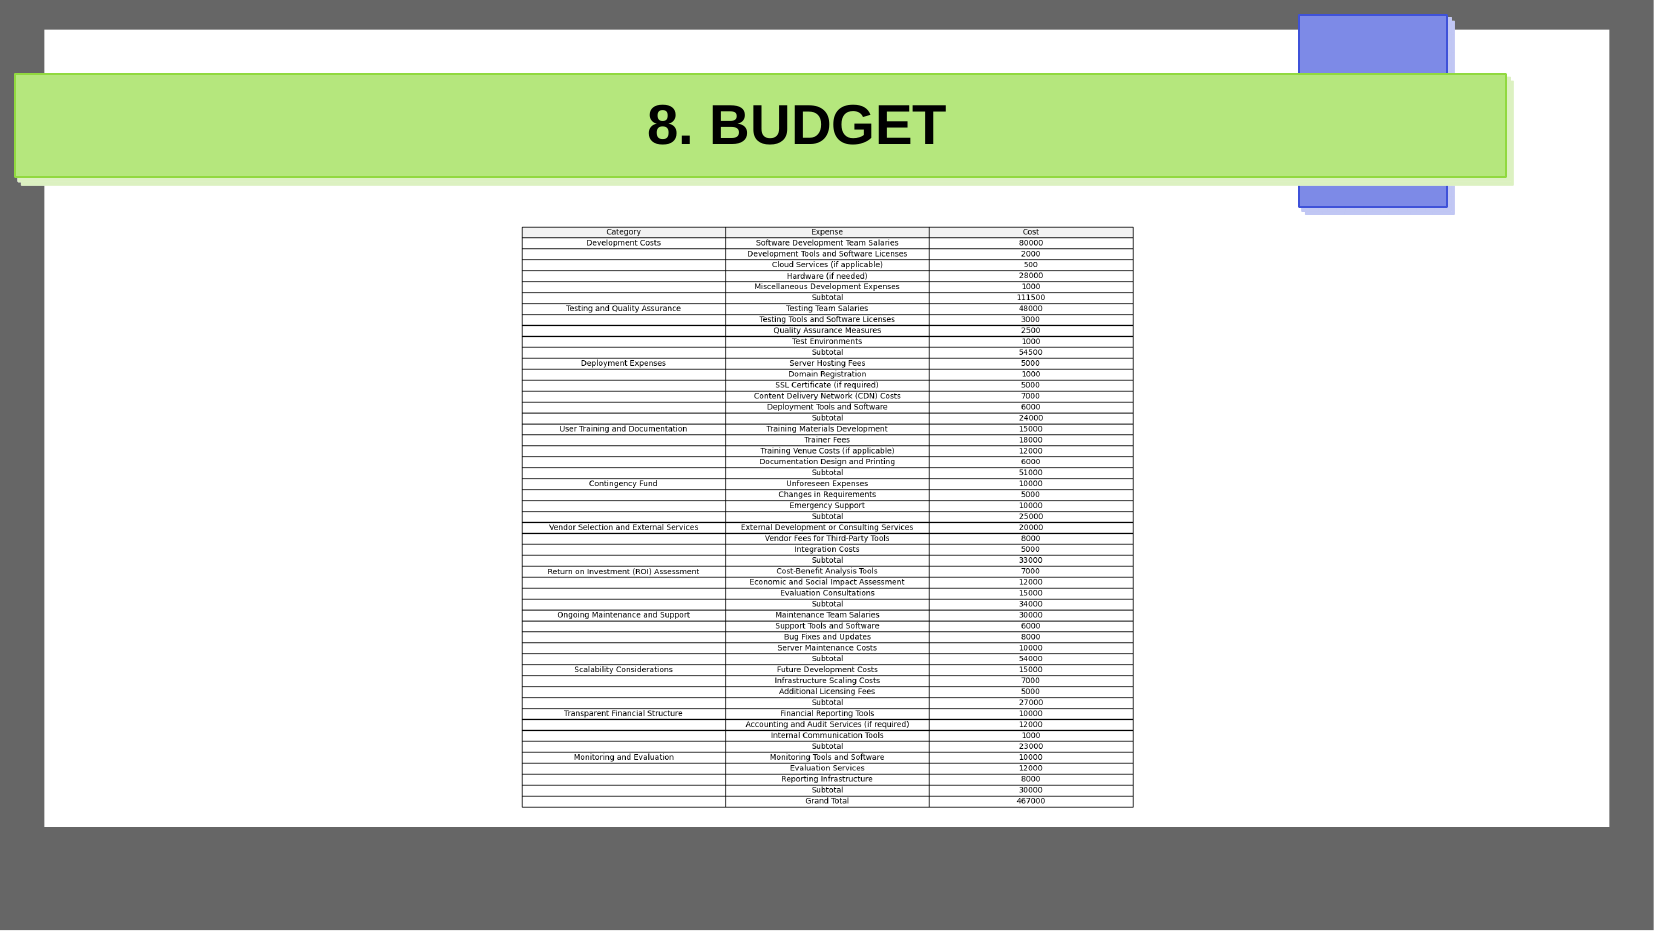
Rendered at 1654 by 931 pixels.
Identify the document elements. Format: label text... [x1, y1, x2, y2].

picture [516, 221, 1138, 813]
title 8. BUDGET [88, 73, 1506, 178]
